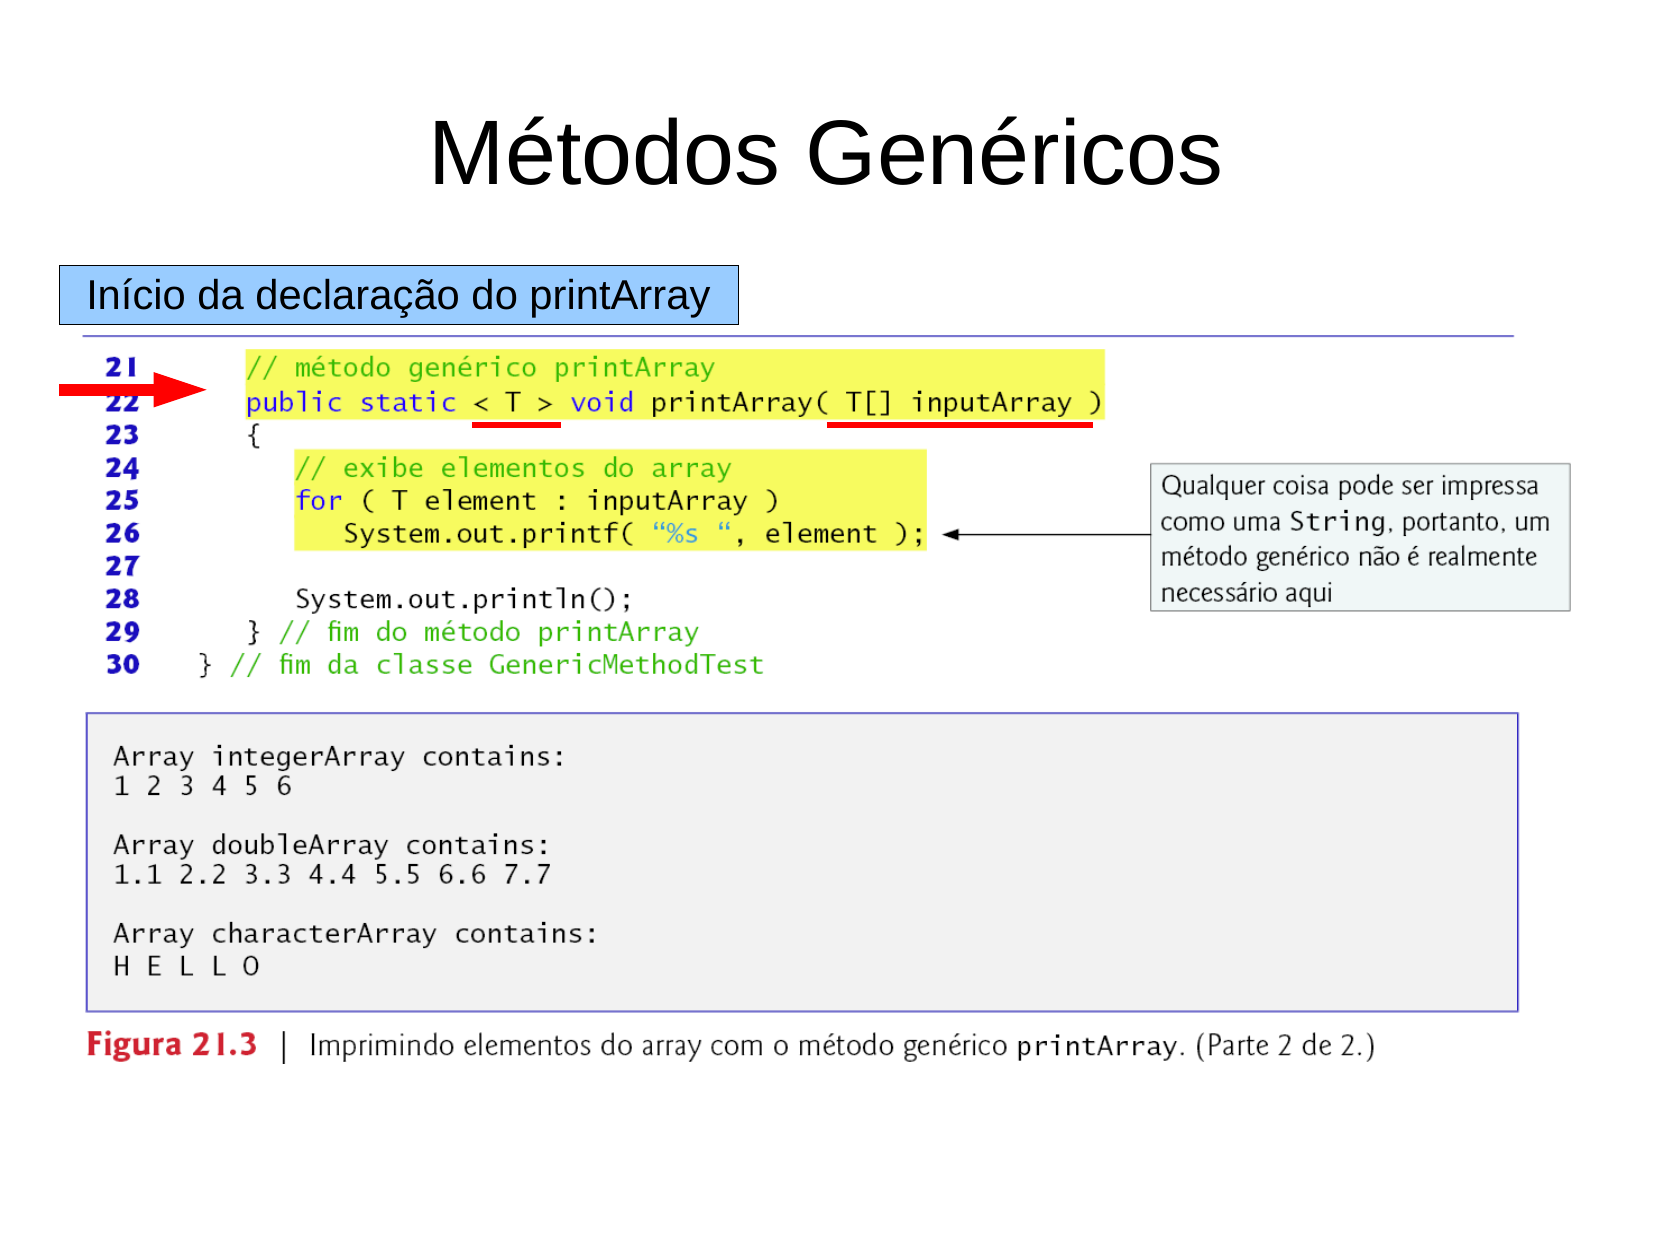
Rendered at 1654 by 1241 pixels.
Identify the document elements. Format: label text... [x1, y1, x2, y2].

title Métodos Genéricos [82, 49, 1571, 257]
text_box Início da declaração do printArray [59, 265, 739, 325]
picture [82, 335, 1571, 1064]
